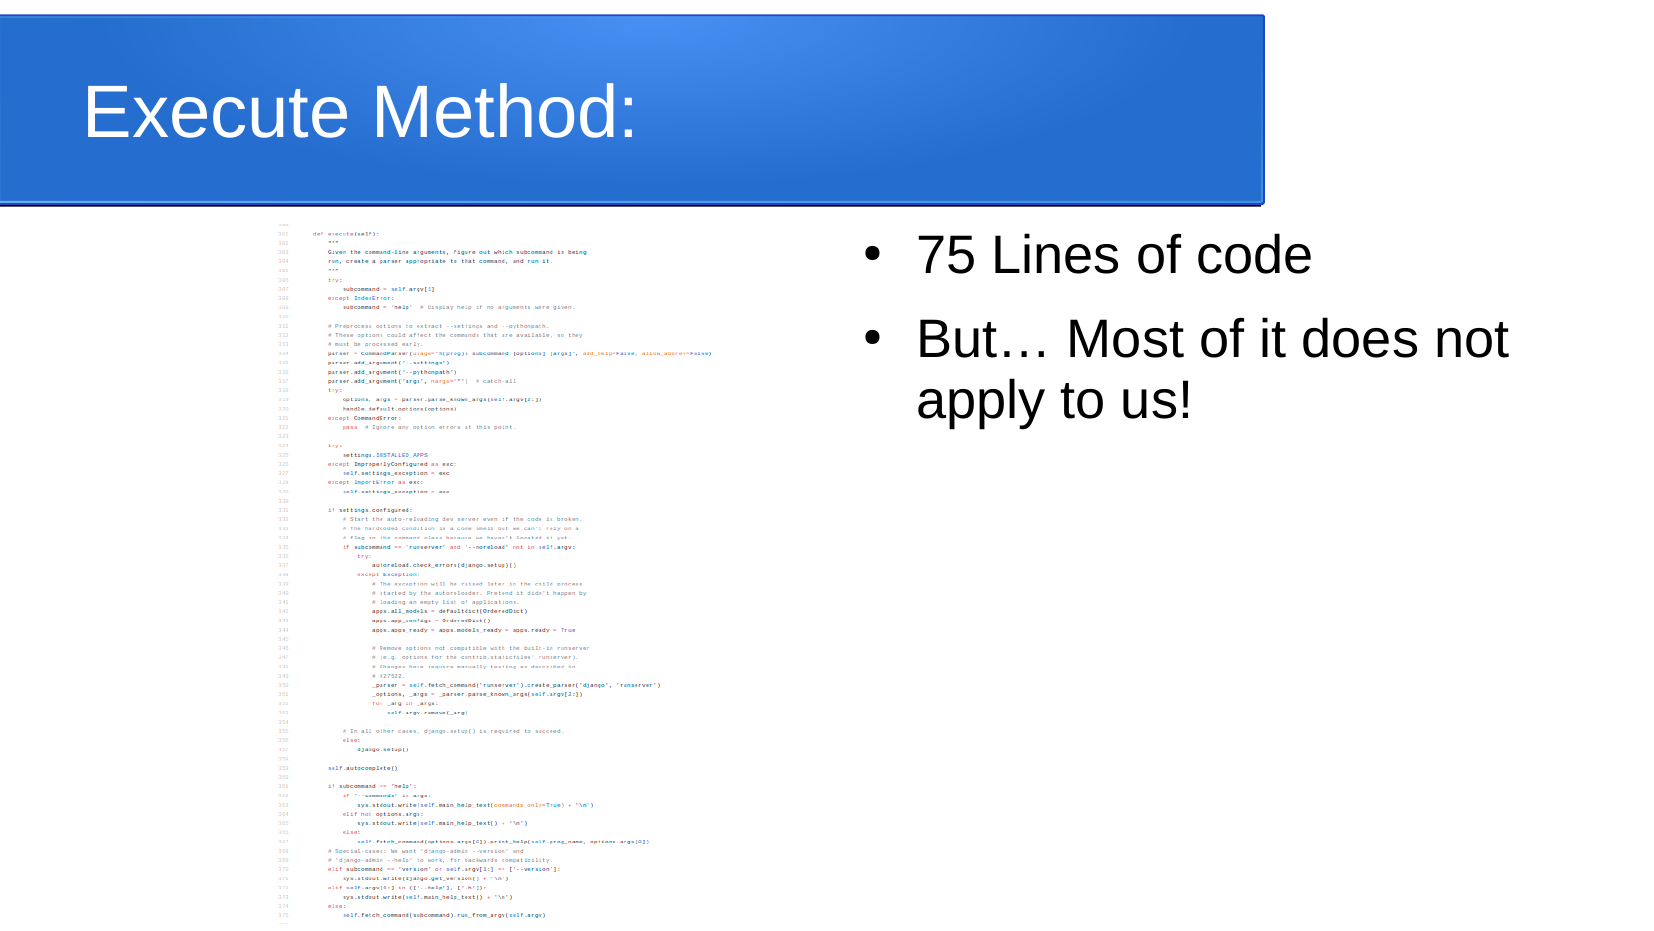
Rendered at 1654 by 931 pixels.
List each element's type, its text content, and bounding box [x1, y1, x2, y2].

list 75 Lines of code But… Most of it does not apply to us! [845, 224, 1572, 764]
picture [273, 224, 721, 924]
title Execute Method: [82, 35, 1235, 189]
